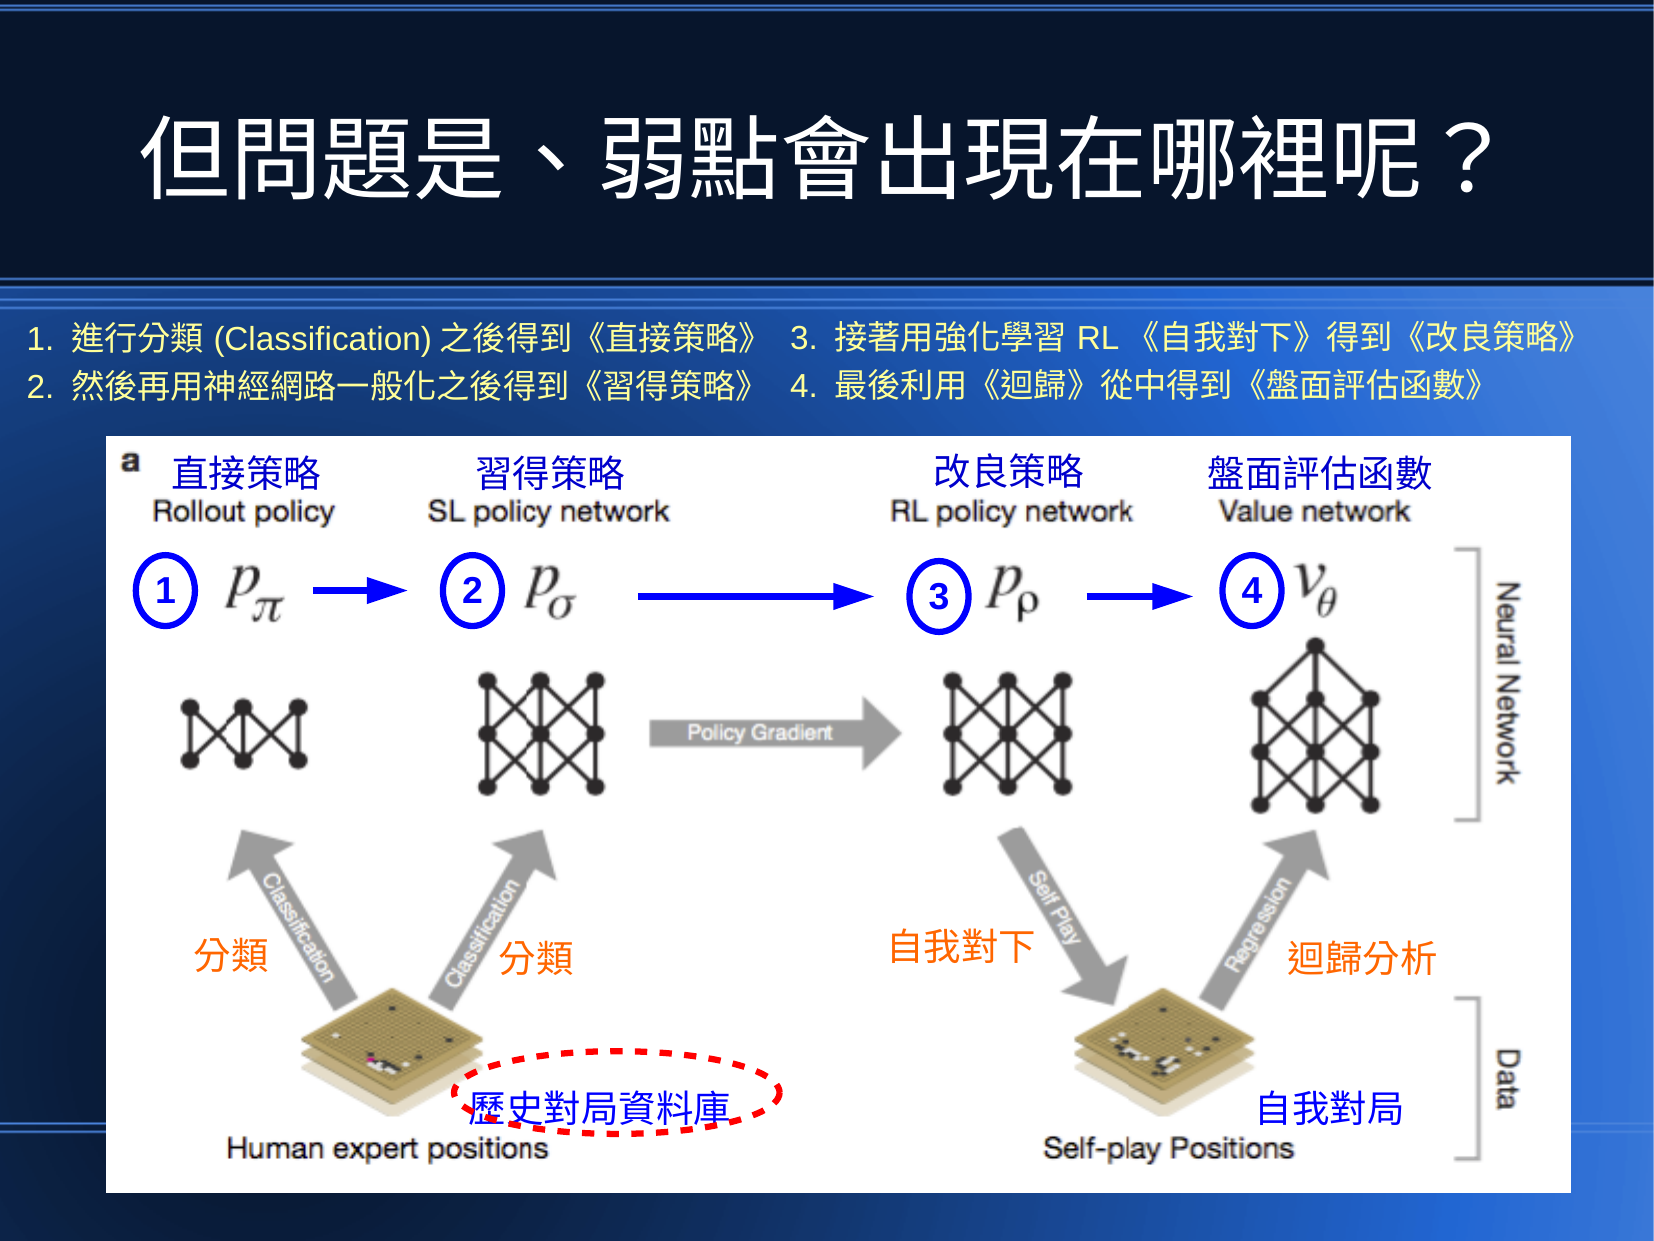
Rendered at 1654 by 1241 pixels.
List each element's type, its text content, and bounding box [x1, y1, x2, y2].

text_box 1. 進行分類(Classification)之後得到《直接策略》 2. 然後再用神經網路一般化之後得到《習得策略》 [11, 304, 786, 403]
text_box 4 [1222, 555, 1282, 627]
text_box 分類 [484, 921, 589, 984]
text_box 分類 [178, 918, 284, 981]
text_box 直接策略 [156, 437, 337, 499]
text_box 3. 接著用強化學習RL《自我對下》得到《改良策略》 4. 最後利用《迴歸》從中得到《盤面評估函數》 [775, 303, 1607, 402]
title 但問題是、弱點會出現在哪裡呢？ [82, 49, 1571, 257]
text_box 3 [909, 561, 969, 632]
text_box 盤面評估函數 [1192, 437, 1448, 499]
text_box 歷史對局資料庫 [454, 1072, 747, 1134]
text_box 1 [135, 555, 195, 627]
text_box 改良策略 [918, 434, 1099, 497]
picture [0, 0, 1654, 1241]
text_box 2 [442, 555, 503, 627]
text_box 習得策略 [460, 437, 641, 499]
text_box 自我對下 [871, 909, 1052, 972]
text_box 自我對局 [1240, 1072, 1420, 1134]
text_box 迴歸分析 [1273, 921, 1453, 984]
